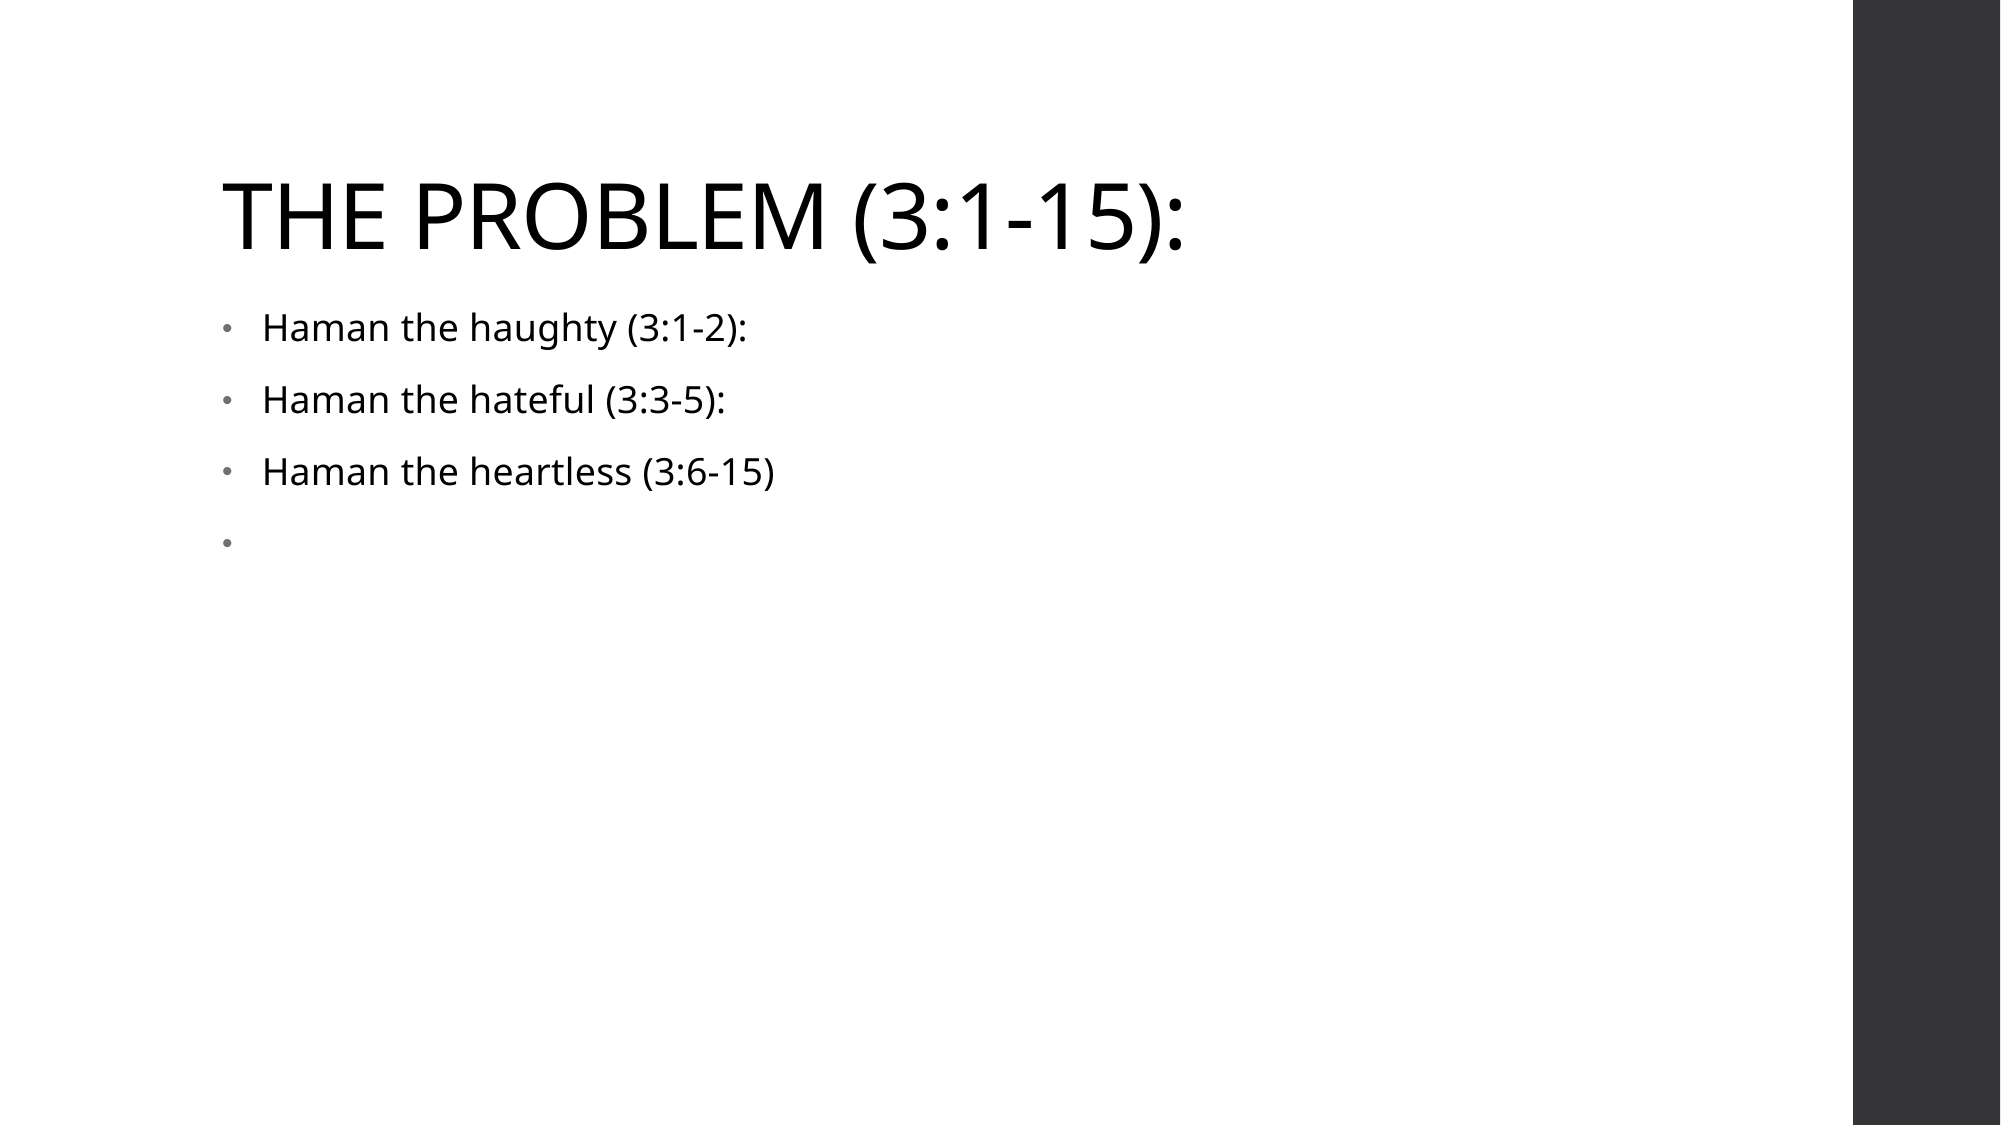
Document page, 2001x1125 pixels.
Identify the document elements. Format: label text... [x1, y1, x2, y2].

list Haman the haughty (3:1-2): Haman the hateful (3:3-5): Haman the heartless (3:6-15) [206, 299, 1617, 1014]
title THE PROBLEM (3:1-15): [206, 60, 1797, 278]
